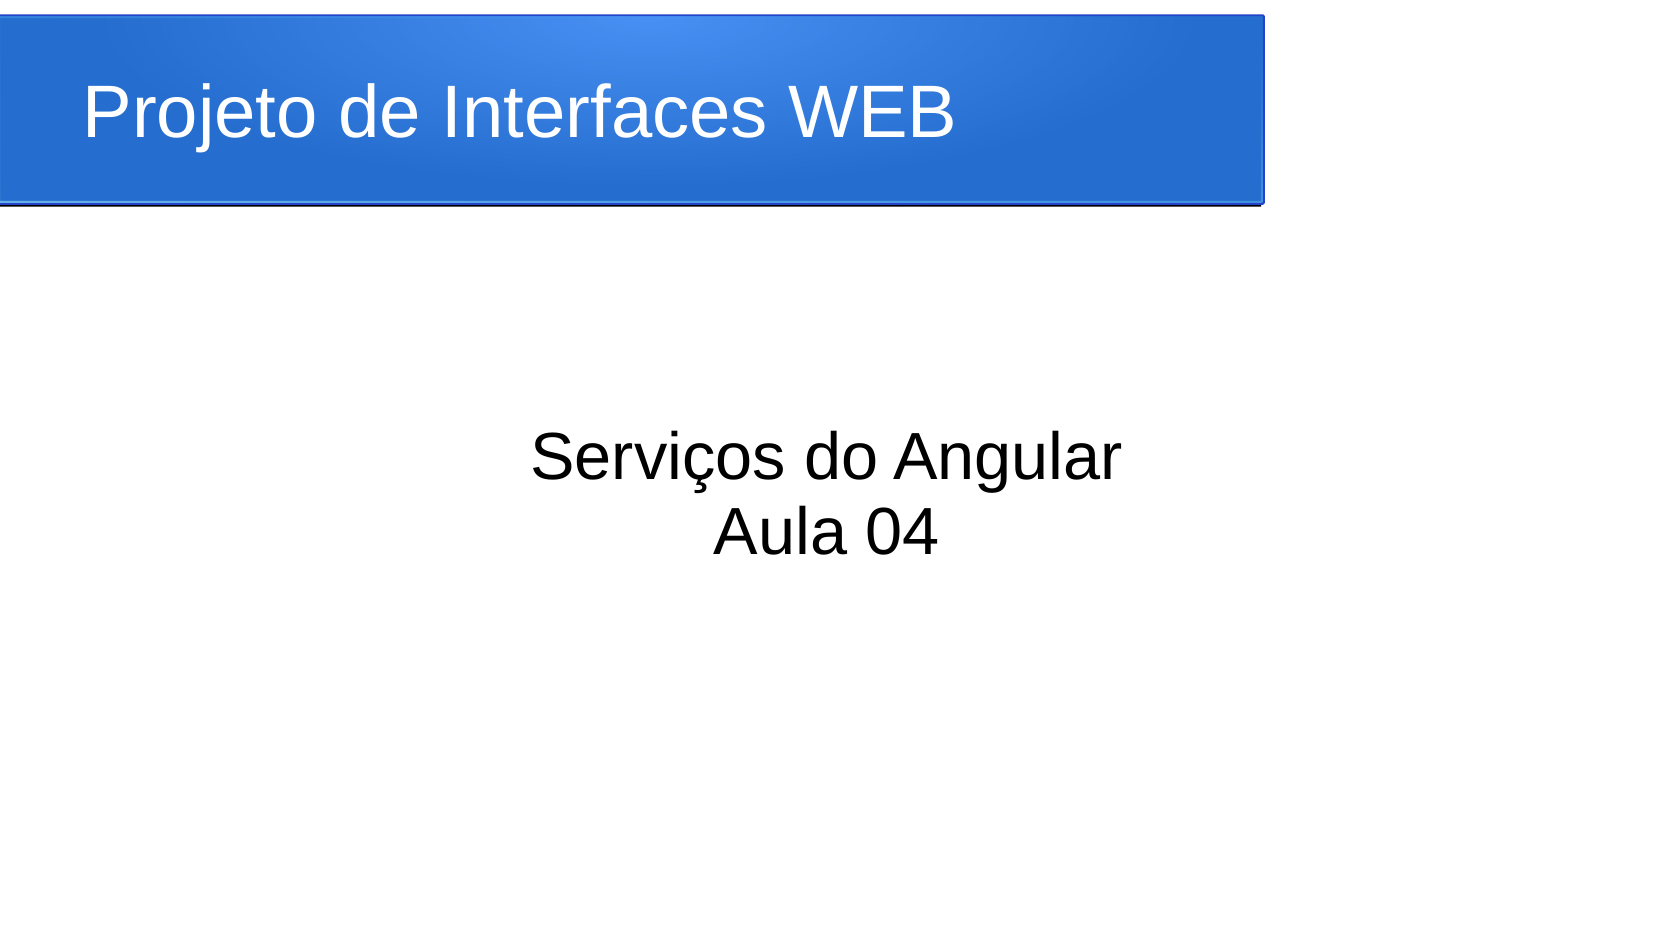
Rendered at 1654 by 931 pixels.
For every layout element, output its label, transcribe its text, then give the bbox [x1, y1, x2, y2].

title Projeto de Interfaces WEB [82, 35, 1235, 189]
subtitle Serviços do Angular Aula 04 [82, 224, 1571, 764]
